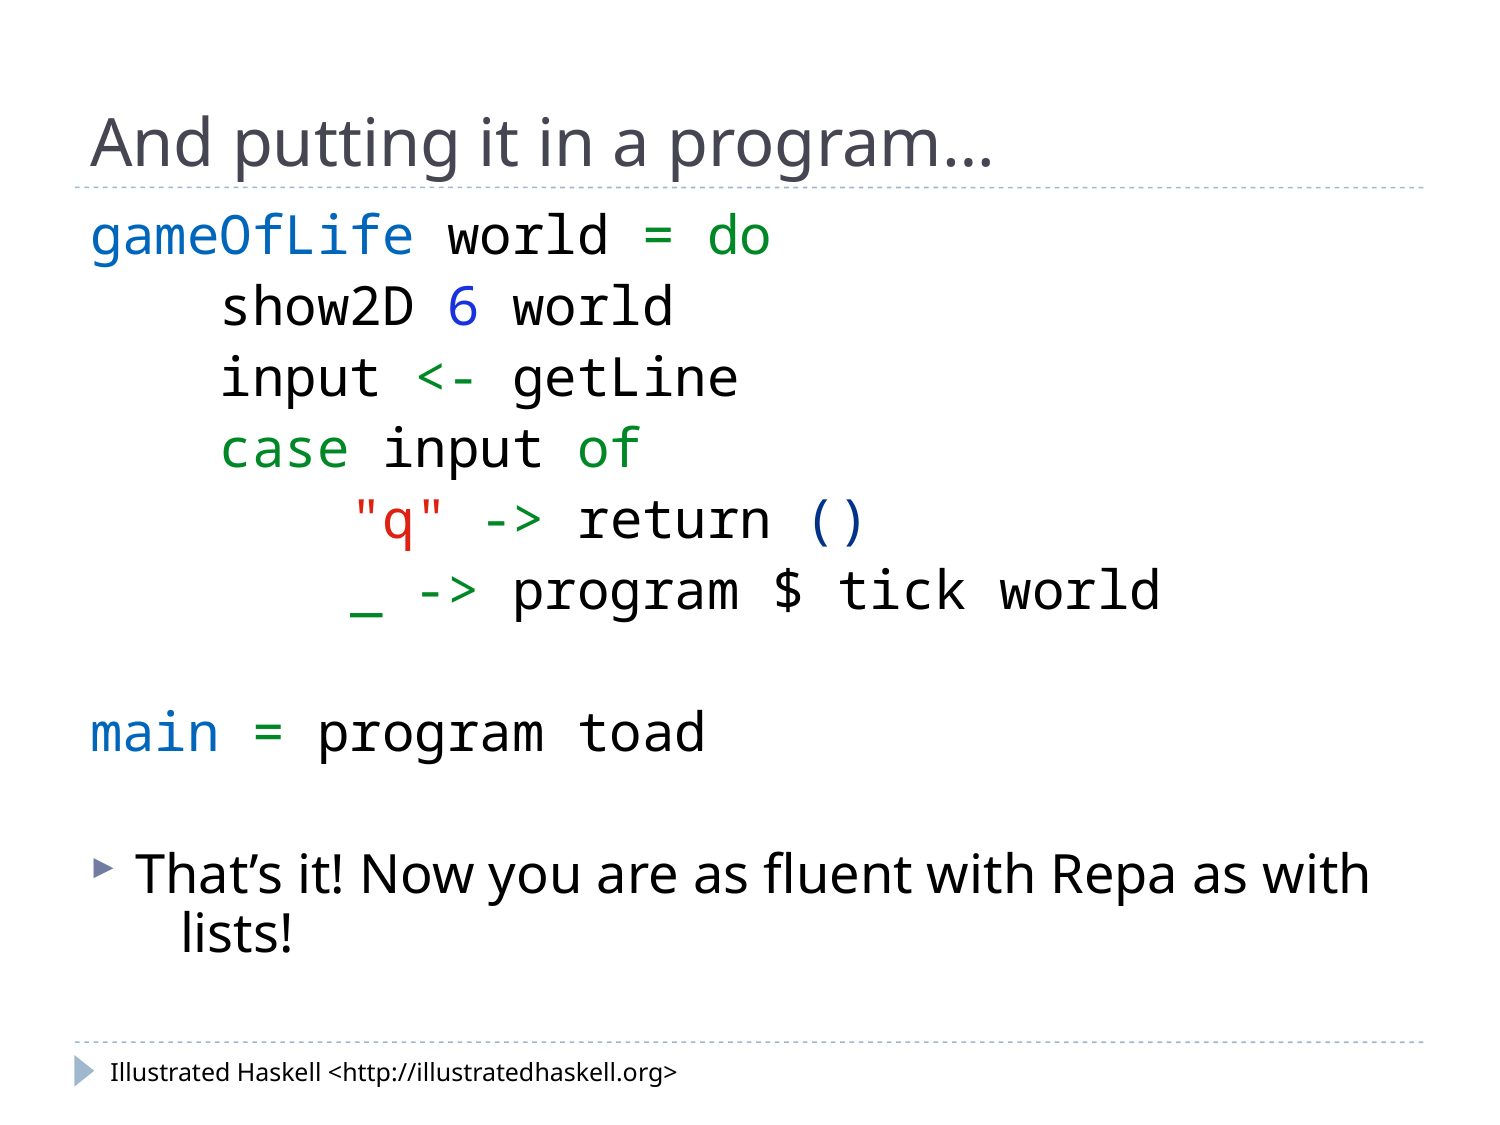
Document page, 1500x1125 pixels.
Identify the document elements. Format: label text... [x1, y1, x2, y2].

title And putting it in a program… [75, 24, 1426, 188]
list gameOfLife world = do show2D 6 world input <- getLine case input of "q" -> return () _ -> program $ tick world main = program toad That’s it! Now you are as fluent with Repa as with lists! [75, 200, 1426, 1011]
